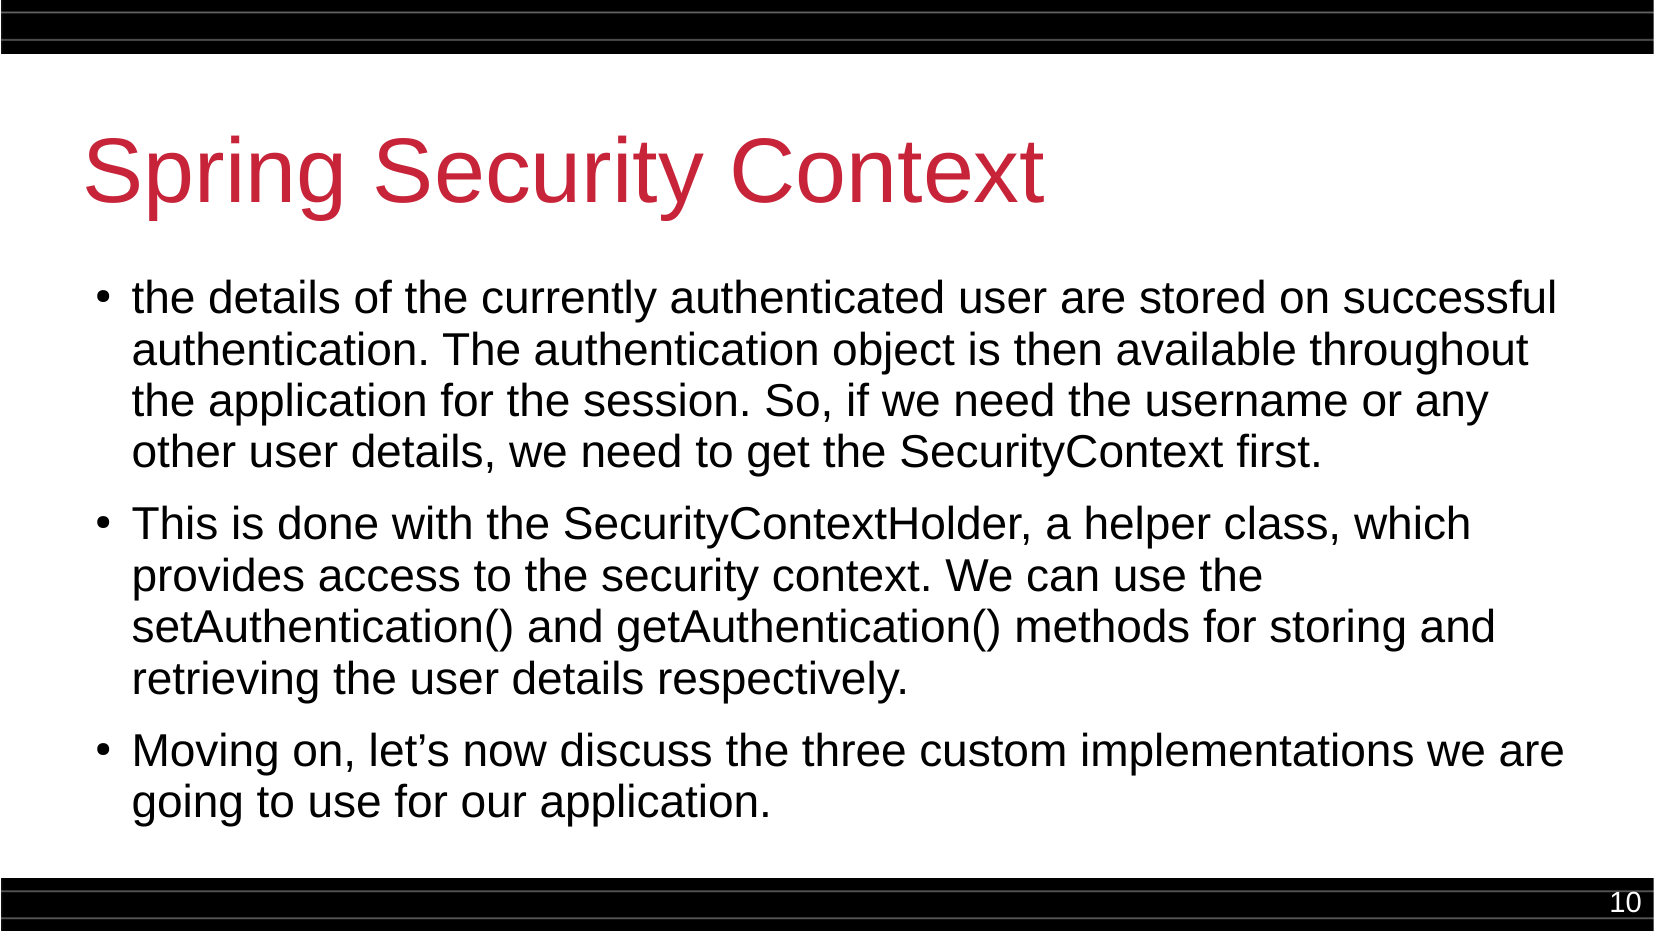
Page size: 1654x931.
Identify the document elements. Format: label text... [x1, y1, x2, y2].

title Spring Security Context [82, 92, 1571, 249]
picture [1, 0, 1654, 54]
list the details of the currently authenticated user are stored on successful authentication. The authentication object is then available throughout the application for the session. So, if we need the username or any other user details, we need to get the SecurityContext first. This is done with the SecurityContextHolder, a helper class, which provides access to the security context. We can use the setAuthentication() and getAuthentication() methods for storing and retrieving the user details respectively. Moving on, let’s now discuss the three custom implementations we are going to use for our application. [82, 271, 1571, 851]
picture [1, 878, 1654, 931]
